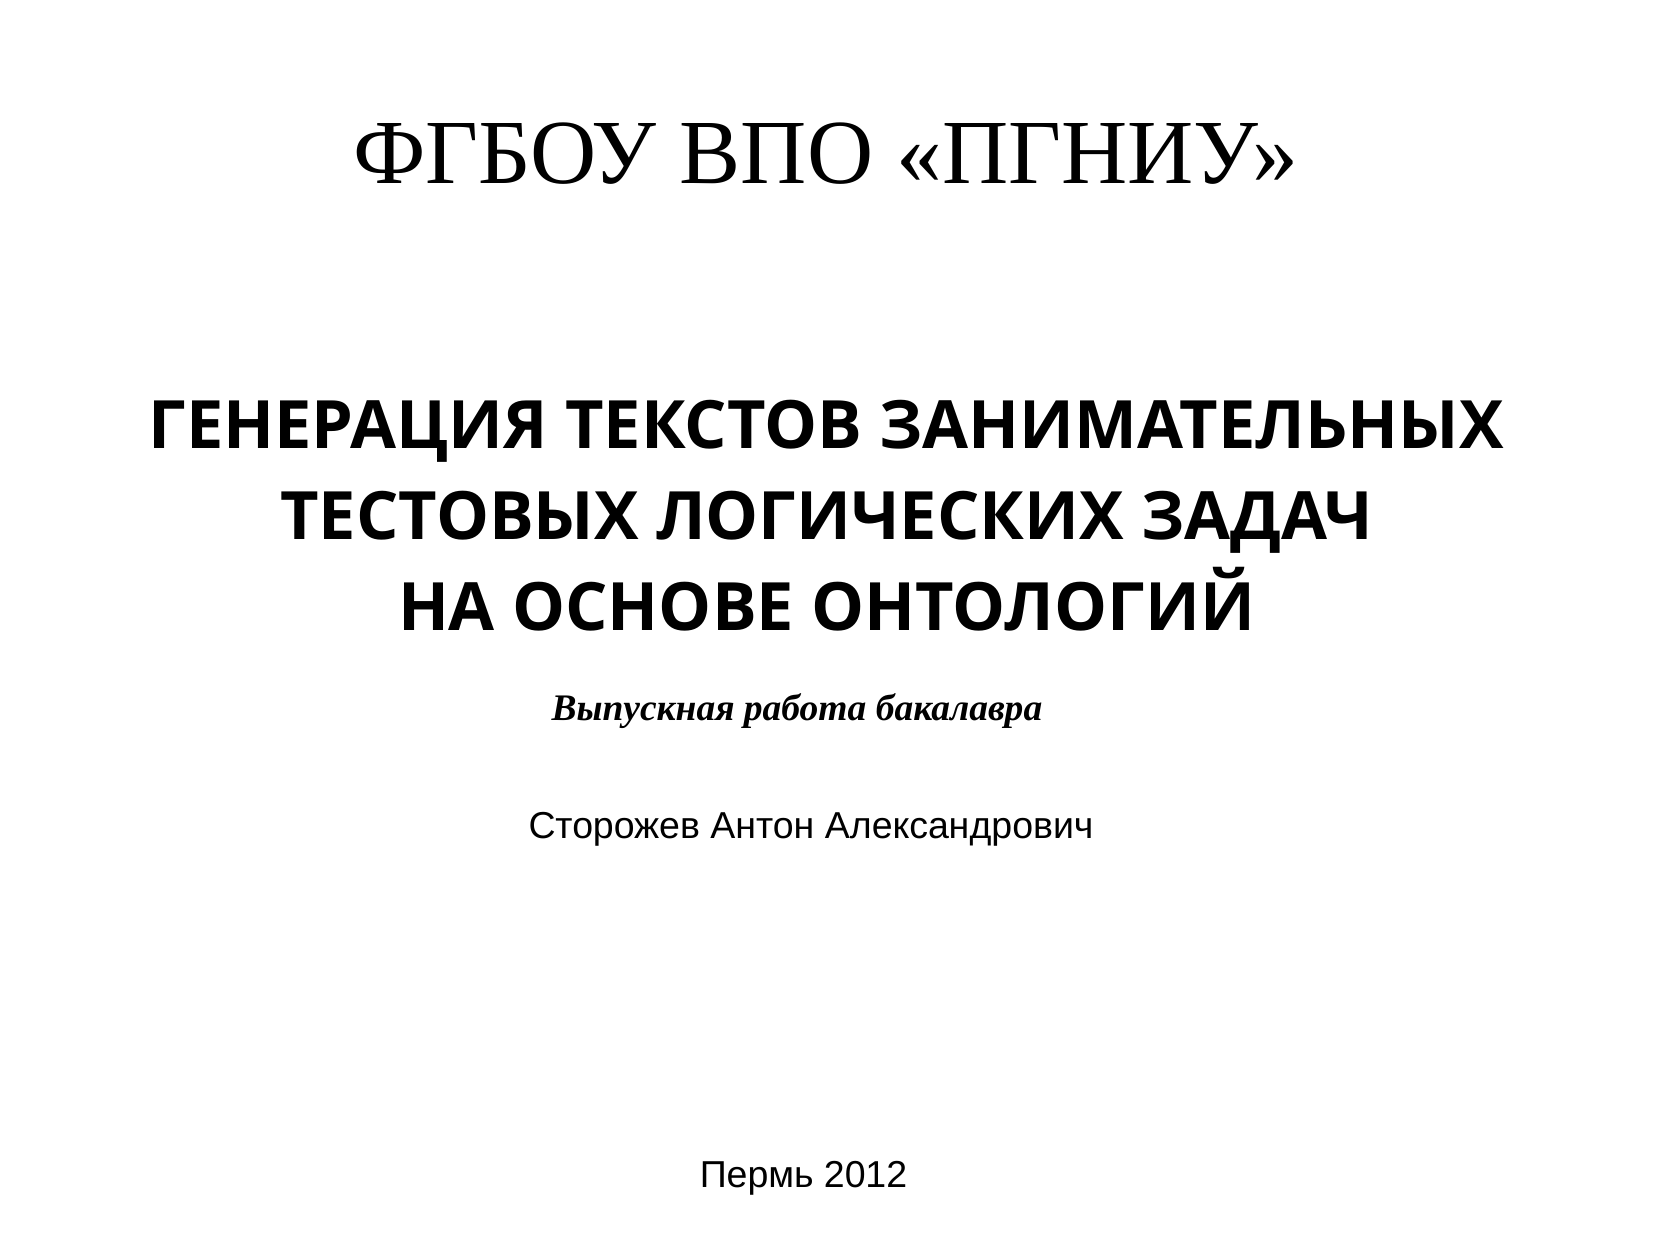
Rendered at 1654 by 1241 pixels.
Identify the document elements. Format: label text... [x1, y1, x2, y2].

text_box Пермь 2012 [685, 1145, 922, 1203]
text_box ГЕНЕРАЦИЯ ТЕКСТОВ ЗАНИМАТЕЛЬНЫХ ТЕСТОВЫХ ЛОГИЧЕСКИХ ЗАДАЧ НА ОСНОВЕ ОНТОЛОГИЙ [82, 374, 1571, 654]
text_box Сторожев Антон Александрович [513, 797, 1135, 855]
text_box Выпускная работа бакалавра [383, 679, 1211, 736]
title ФГБОУ ВПО «ПГНИУ» [82, 49, 1571, 257]
